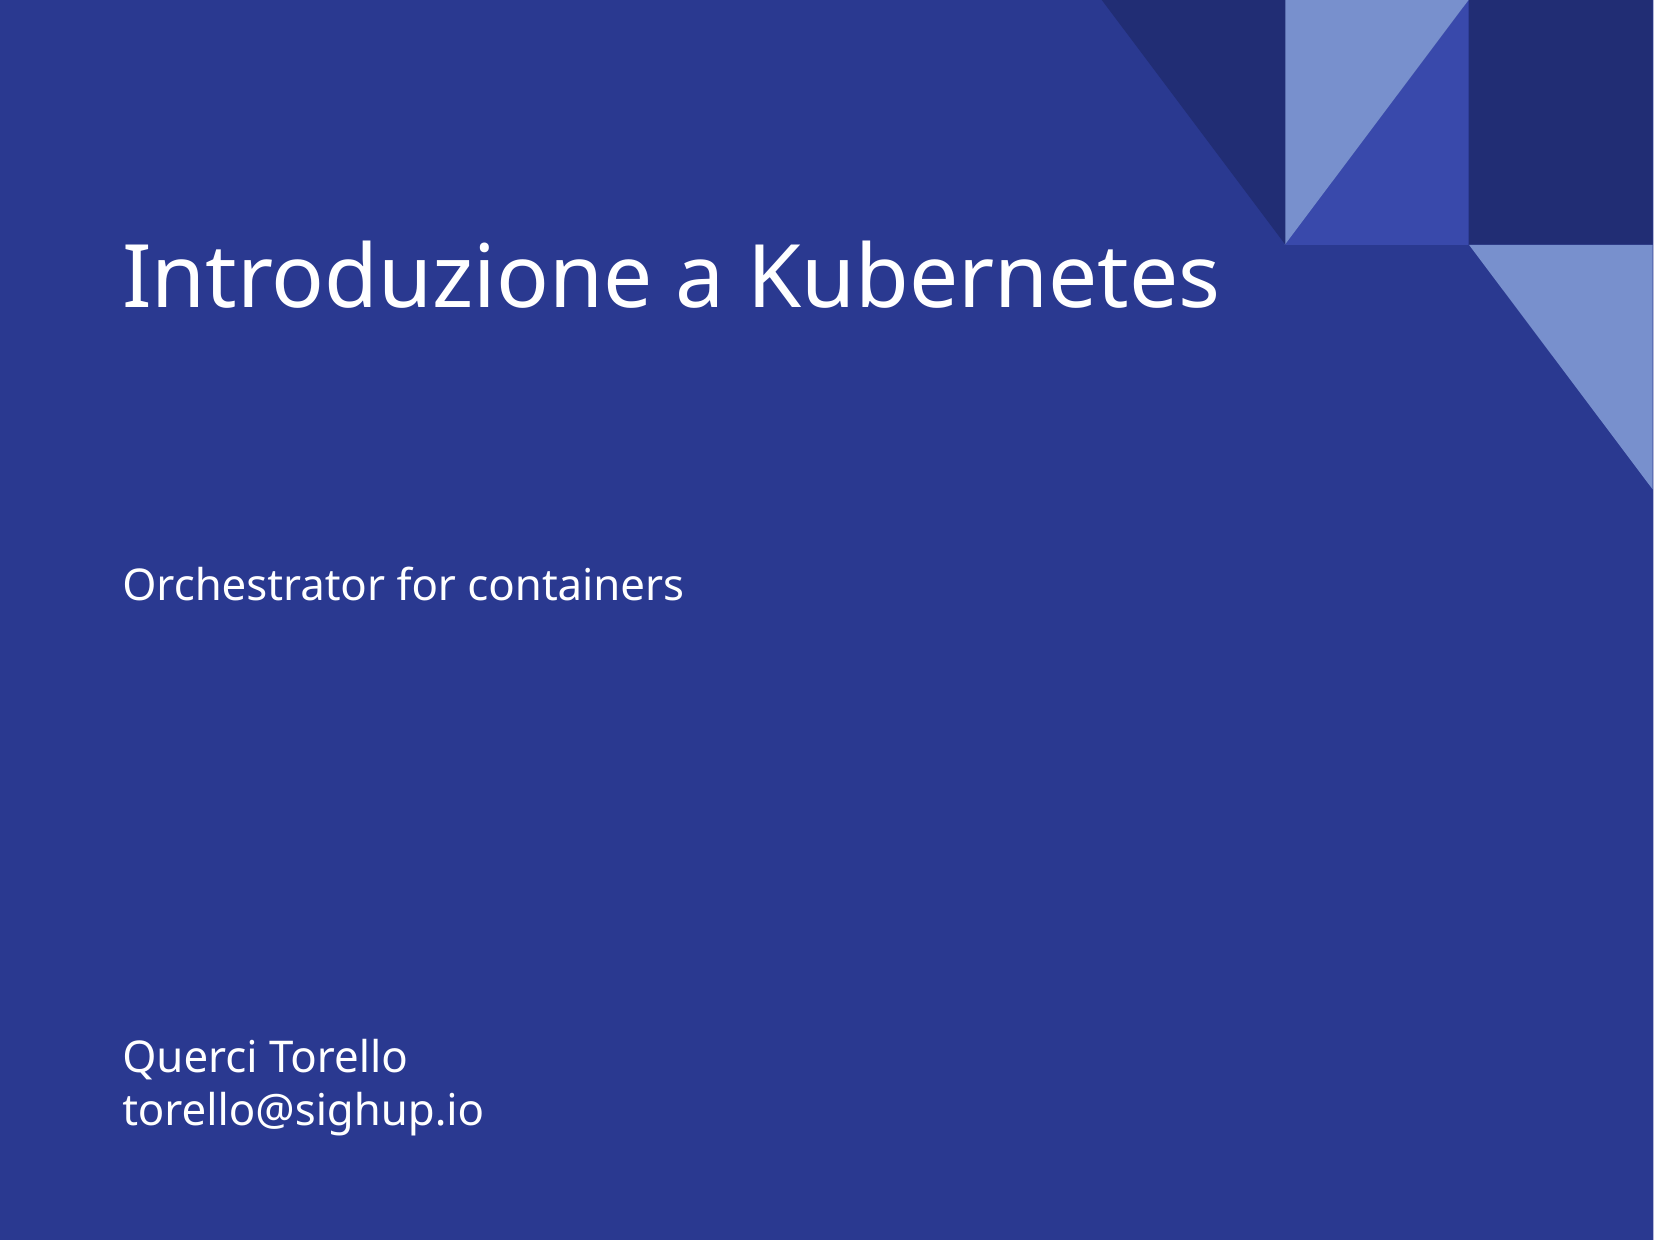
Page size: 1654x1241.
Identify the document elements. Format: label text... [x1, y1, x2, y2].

title Introduzione a Kubernetes [107, 137, 1595, 340]
subtitle Orchestrator for containers Querci Torello torello@sighup.io [107, 541, 1595, 1075]
